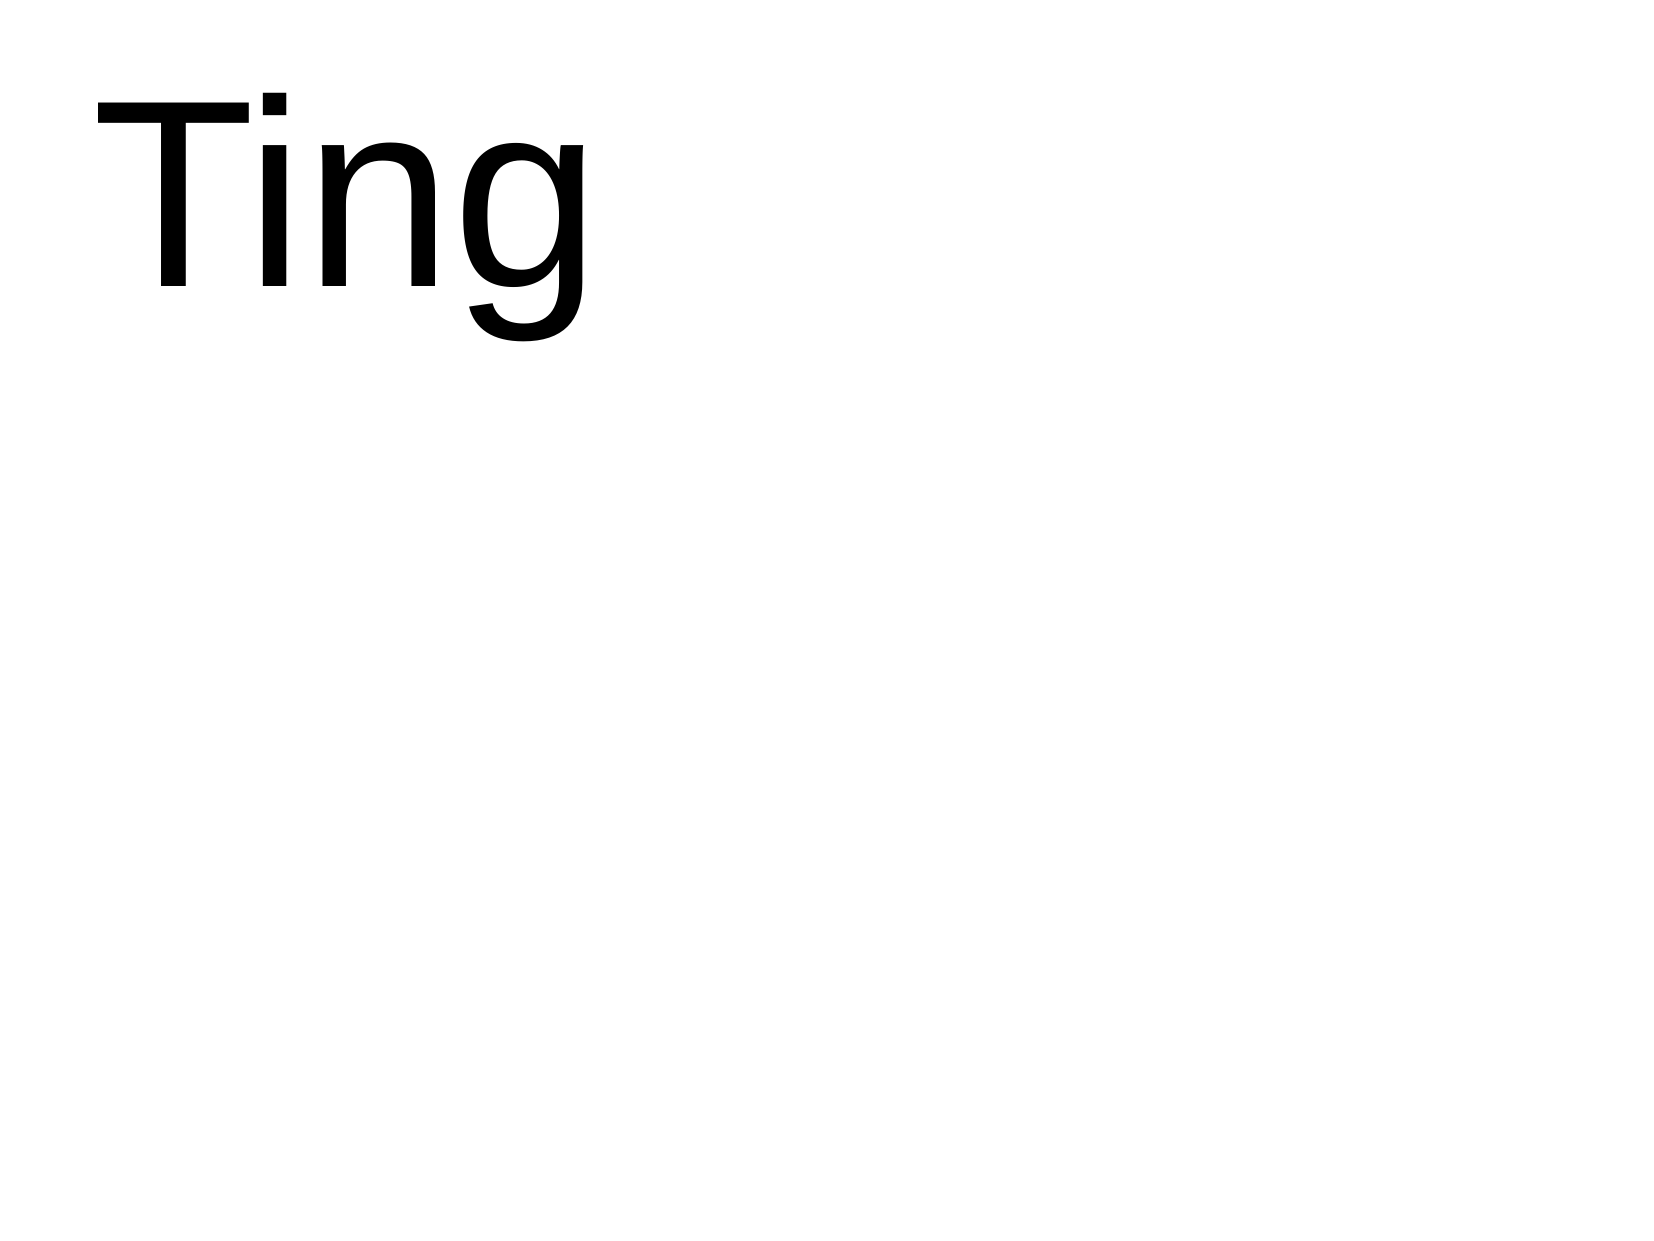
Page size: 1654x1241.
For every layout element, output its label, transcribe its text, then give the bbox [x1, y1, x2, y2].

title Ting [35, 44, 660, 343]
